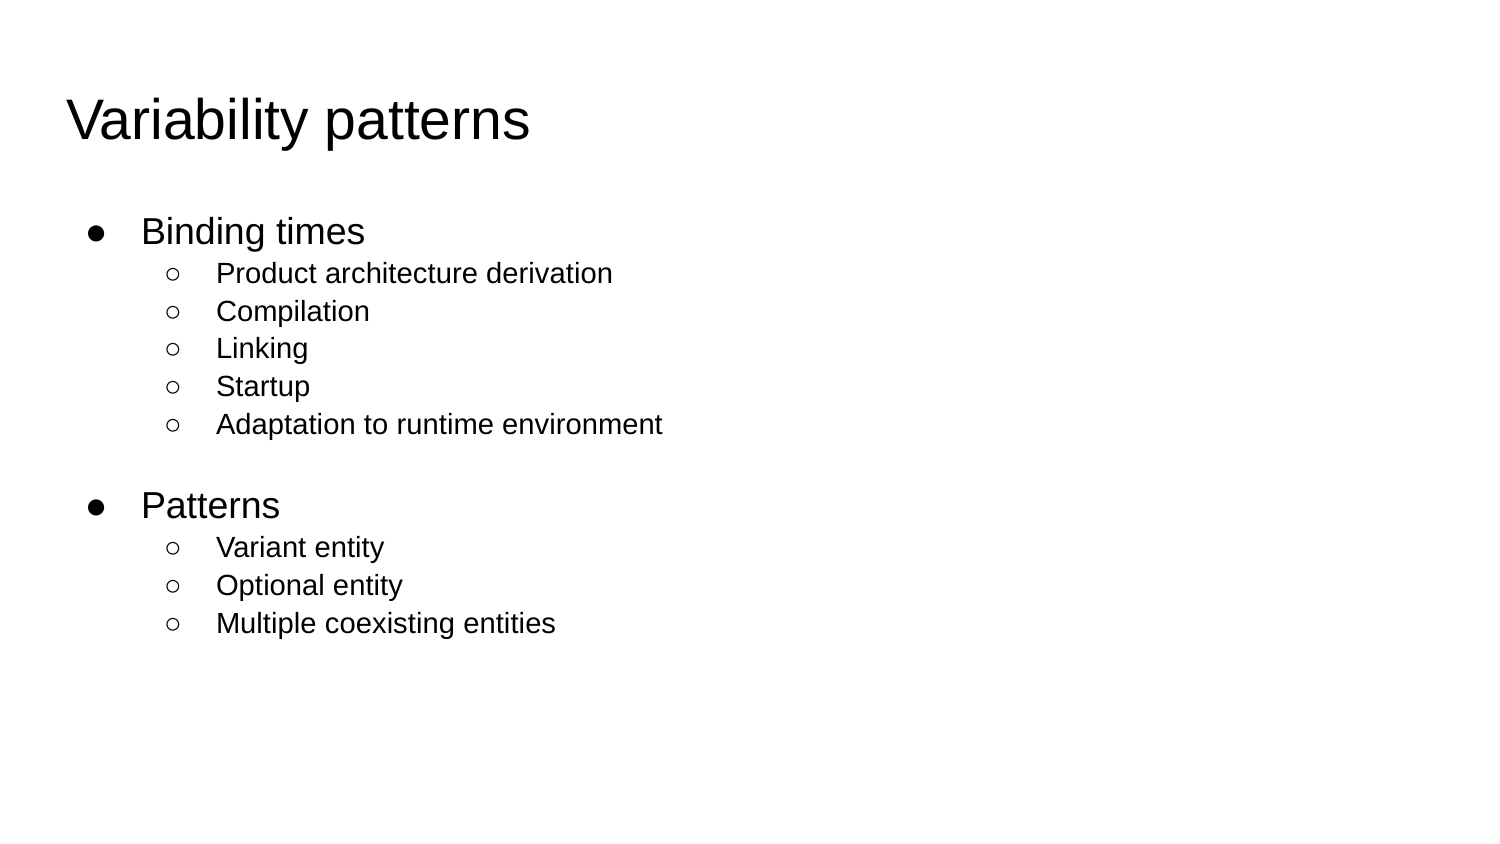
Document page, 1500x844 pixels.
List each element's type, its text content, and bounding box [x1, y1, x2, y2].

title Variability patterns [51, 72, 1449, 167]
list Binding times Product architecture derivation Compilation Linking Startup Adaptation to runtime environment Patterns Variant entity Optional entity Multiple coexisting entities [51, 189, 1449, 750]
